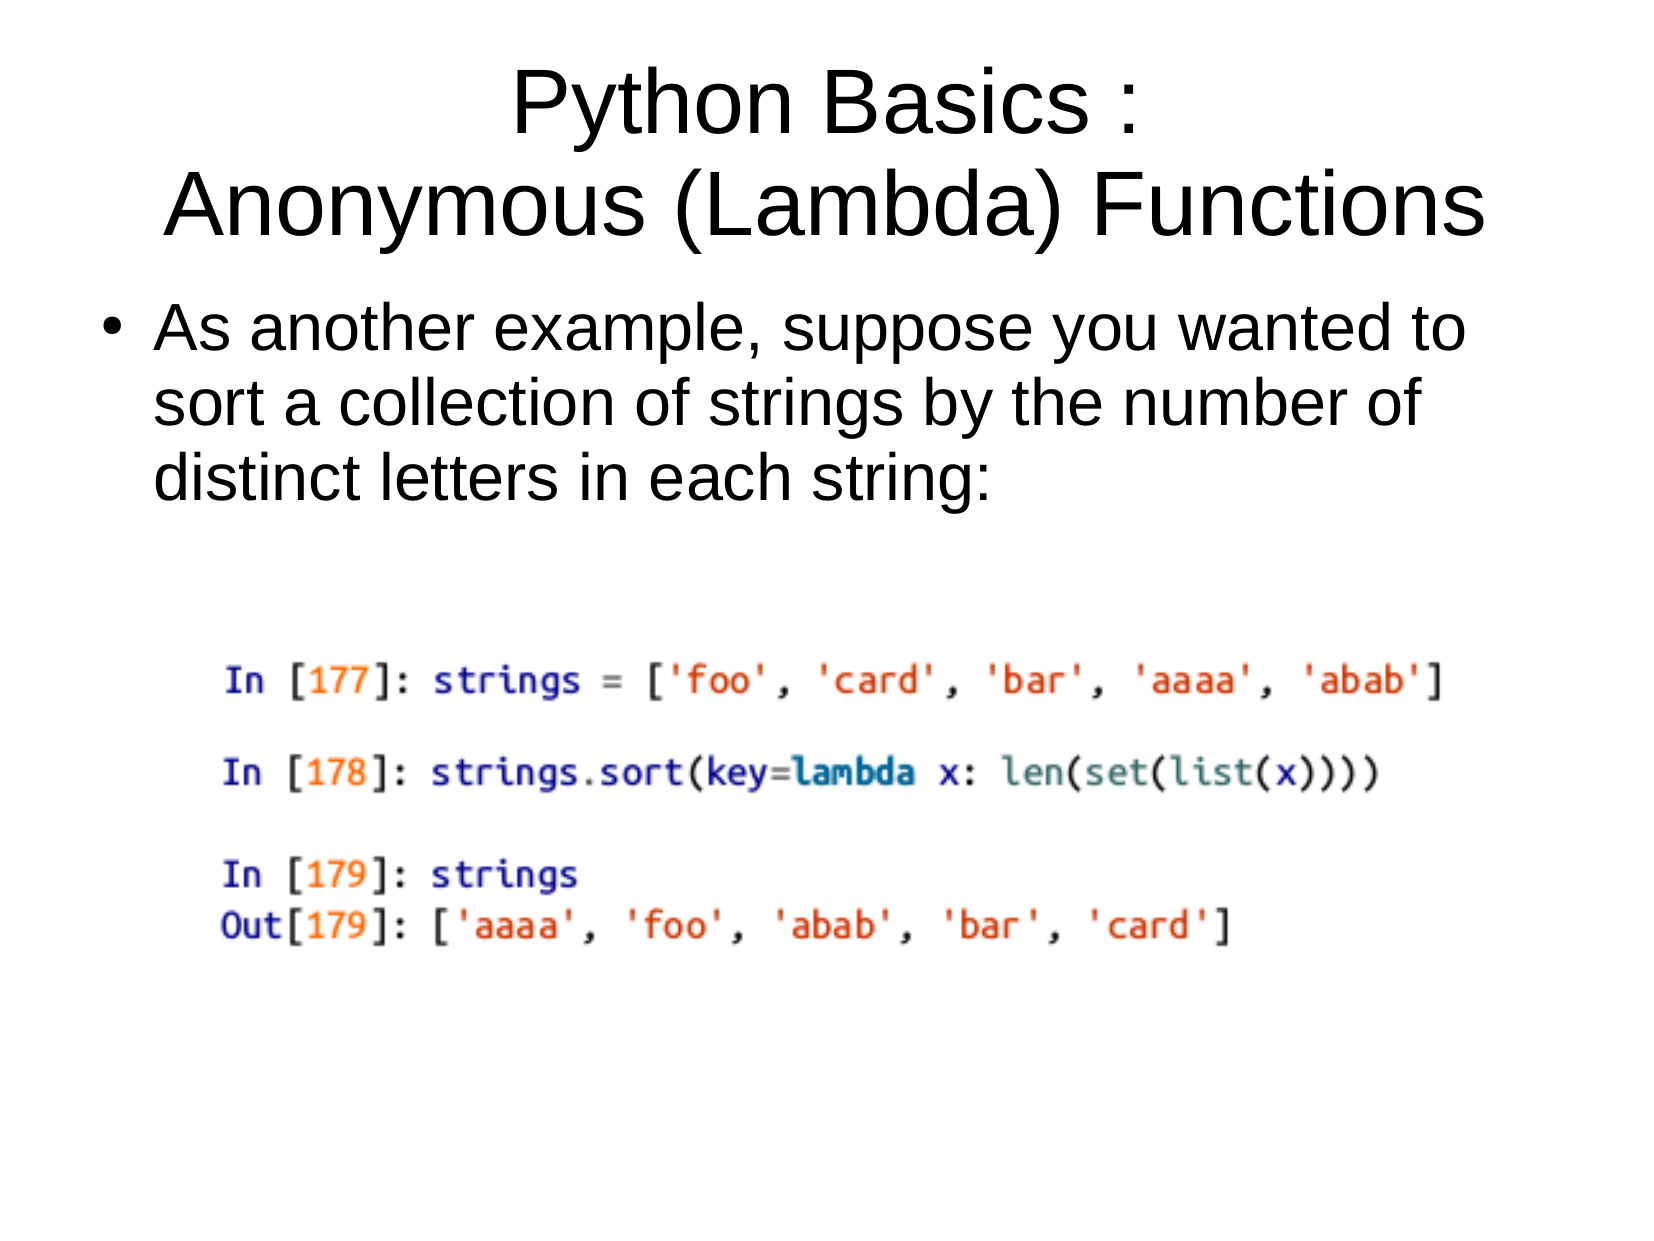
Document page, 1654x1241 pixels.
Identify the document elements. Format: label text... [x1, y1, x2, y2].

list As another example, suppose you wanted to sort a collection of strings by the number of distinct letters in each string: [82, 290, 1571, 1010]
title Python Basics : Anonymous (Lambda) Functions [82, 49, 1571, 257]
picture [209, 658, 1458, 986]
